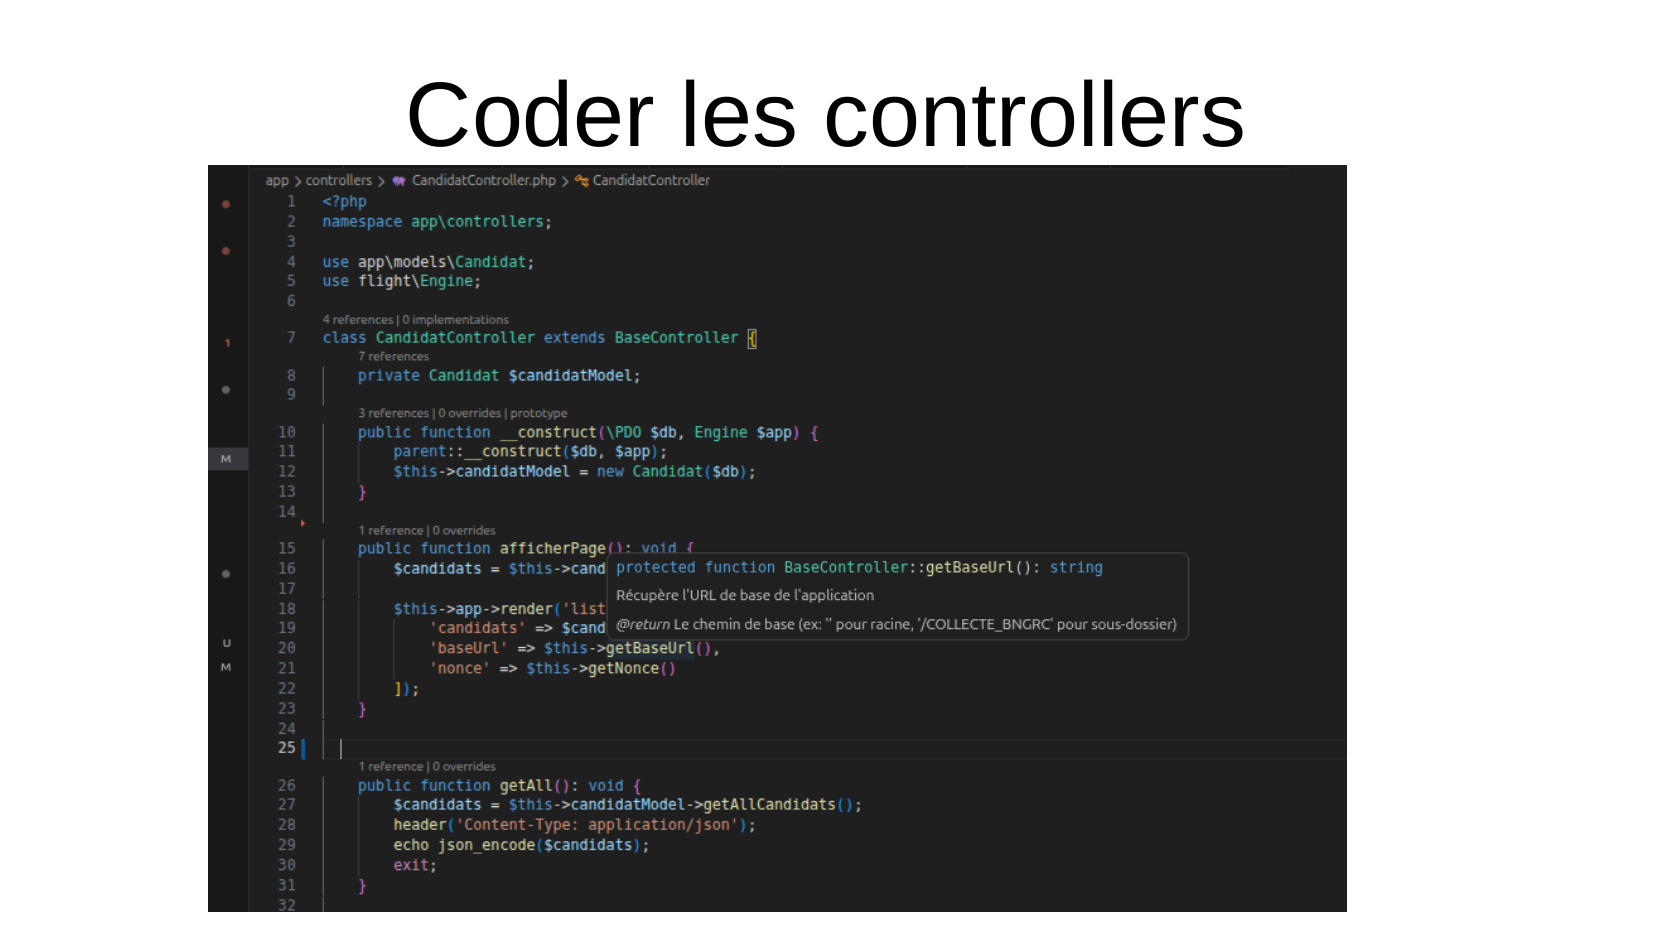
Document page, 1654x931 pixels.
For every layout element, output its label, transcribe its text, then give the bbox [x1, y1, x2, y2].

title Coder les controllers [82, 37, 1571, 193]
picture [208, 165, 1347, 912]
